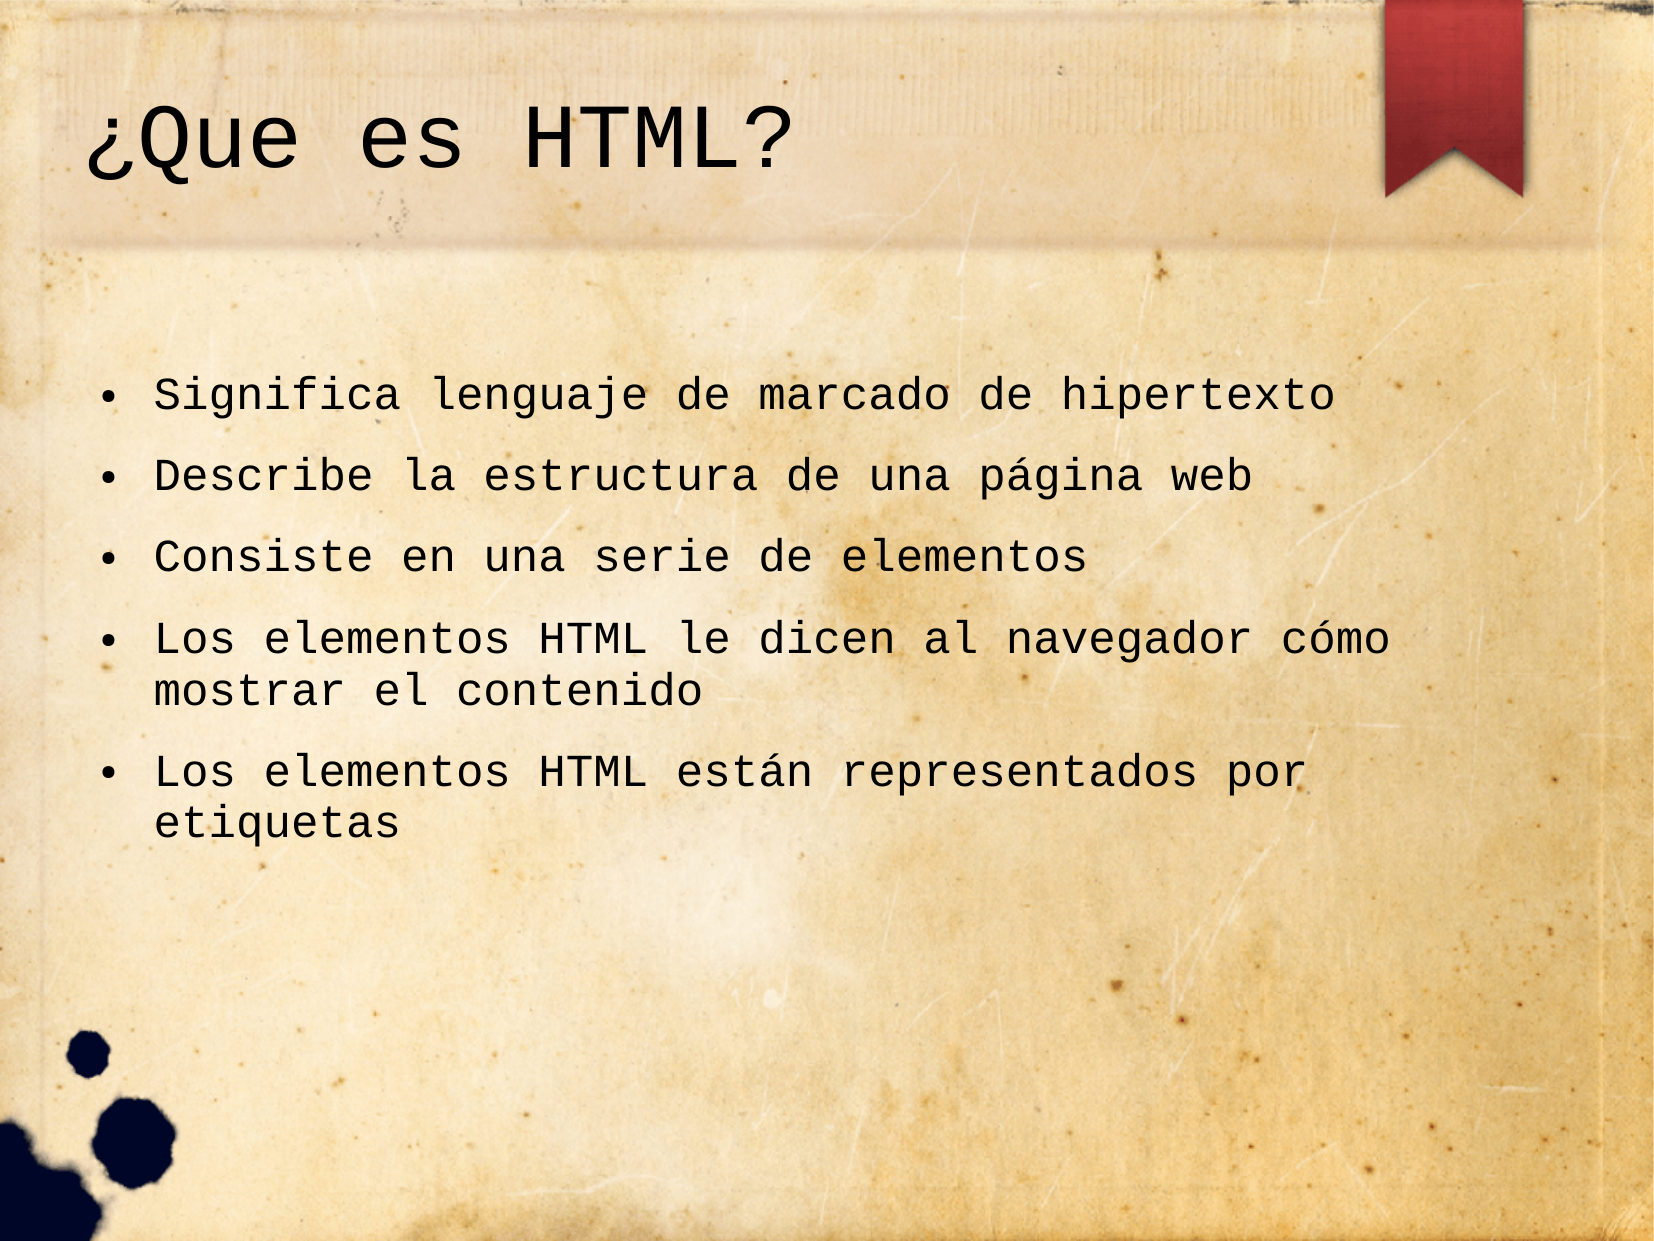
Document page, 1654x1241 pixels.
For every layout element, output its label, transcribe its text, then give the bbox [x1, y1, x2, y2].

picture [0, 0, 1654, 1241]
title ¿Que es HTML? [82, 49, 1347, 237]
list Significa lenguaje de marcado de hipertexto Describe la estructura de una página web Consiste en una serie de elementos Los elementos HTML le dicen al navegador cómo mostrar el contenido Los elementos HTML están representados por etiquetas [82, 290, 1538, 1010]
